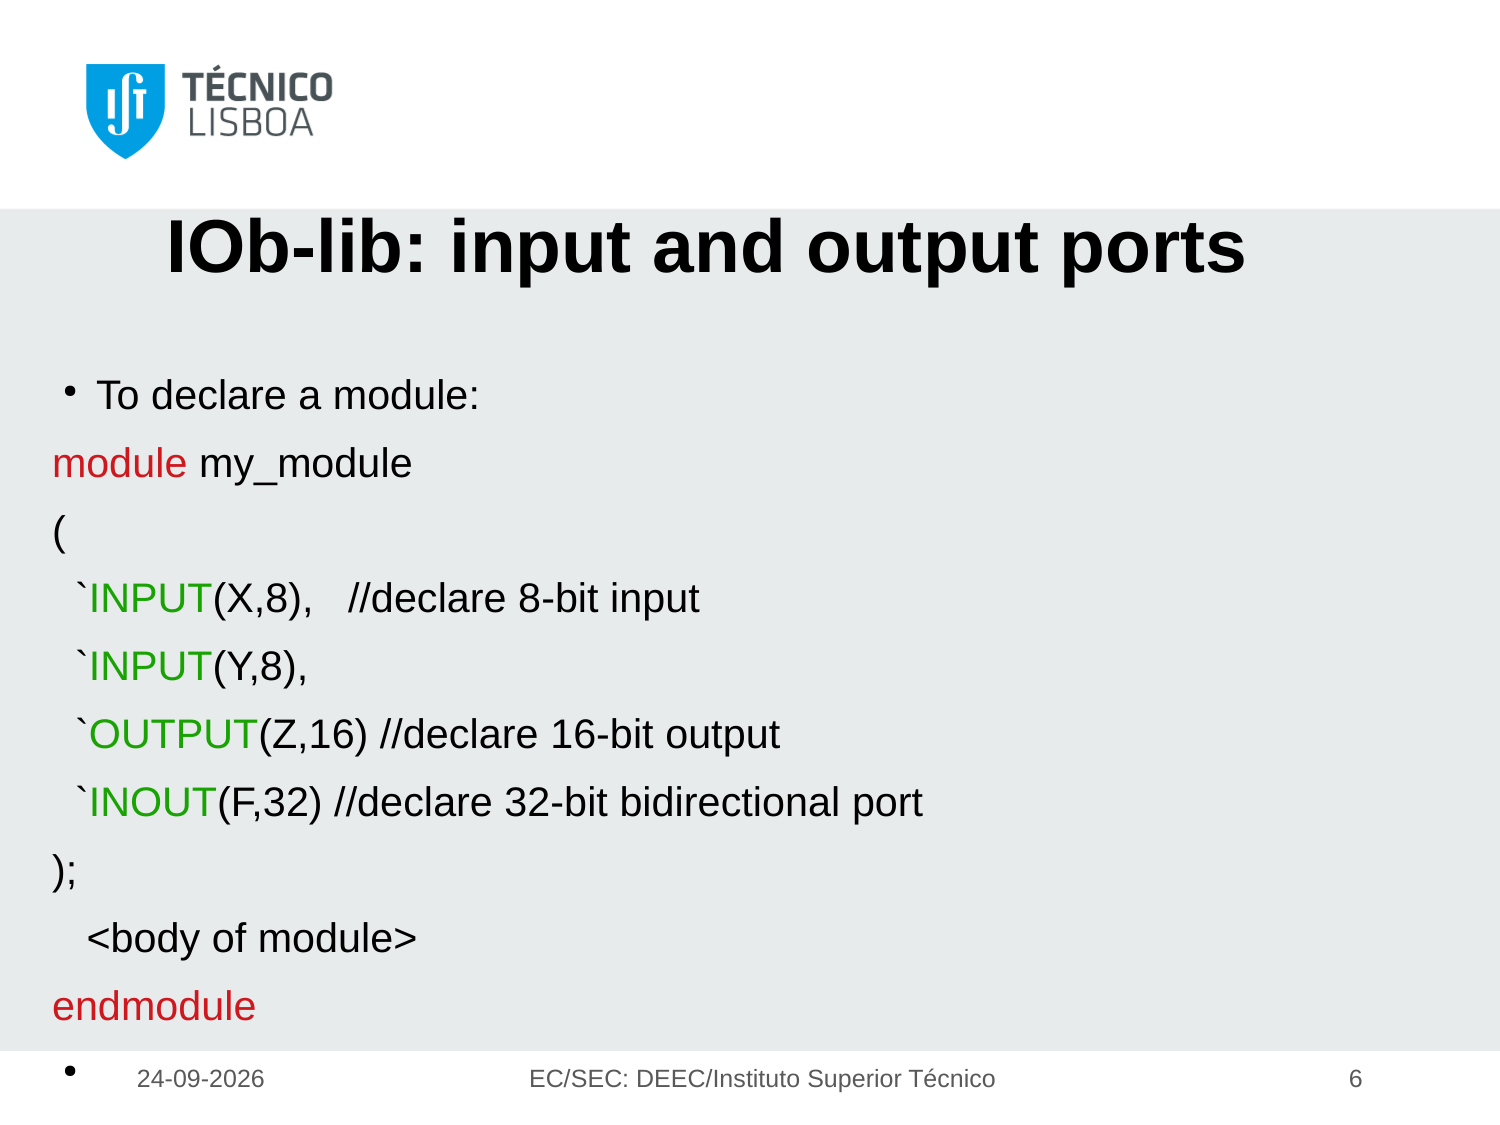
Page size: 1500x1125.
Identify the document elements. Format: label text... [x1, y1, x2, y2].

slide_number 04-01-2023 [121, 1052, 425, 1103]
footer EC/SEC: DEEC/Instituto Superior Técnico [512, 1052, 1021, 1103]
slide_number <number> [1077, 1052, 1378, 1103]
title IOb-lib: input and output ports [151, 171, 1408, 314]
list To declare a module: module my_module ( `INPUT(X,8), //declare 8-bit input `INPUT(Y,8), `OUTPUT(Z,16) //declare 16-bit output `INOUT(F,32) //declare 32-bit bidirectional port ); <body of module> endmodule [52, 367, 1465, 1030]
picture [0, 0, 1500, 1125]
